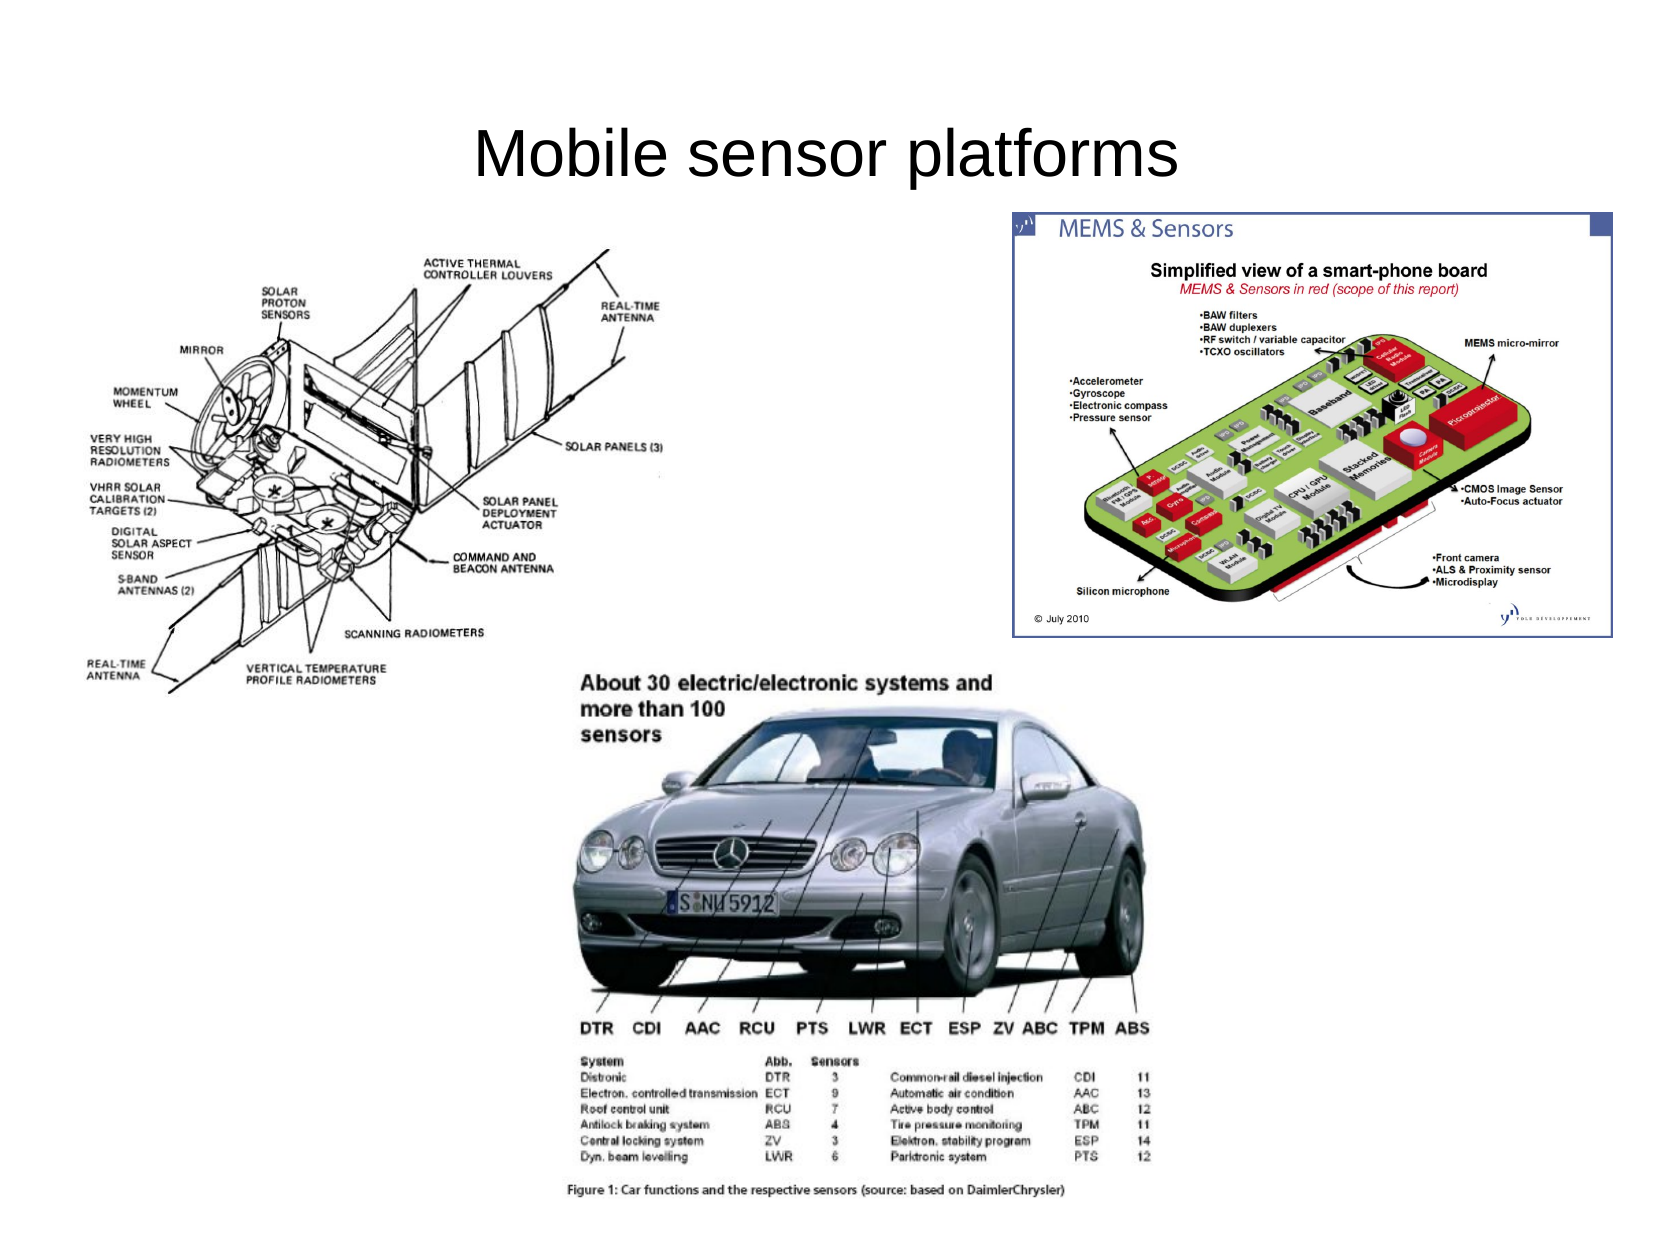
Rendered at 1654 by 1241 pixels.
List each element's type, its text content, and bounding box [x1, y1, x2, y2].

picture [1012, 212, 1613, 638]
picture [75, 245, 1163, 1201]
title Mobile sensor platforms [82, 49, 1571, 257]
